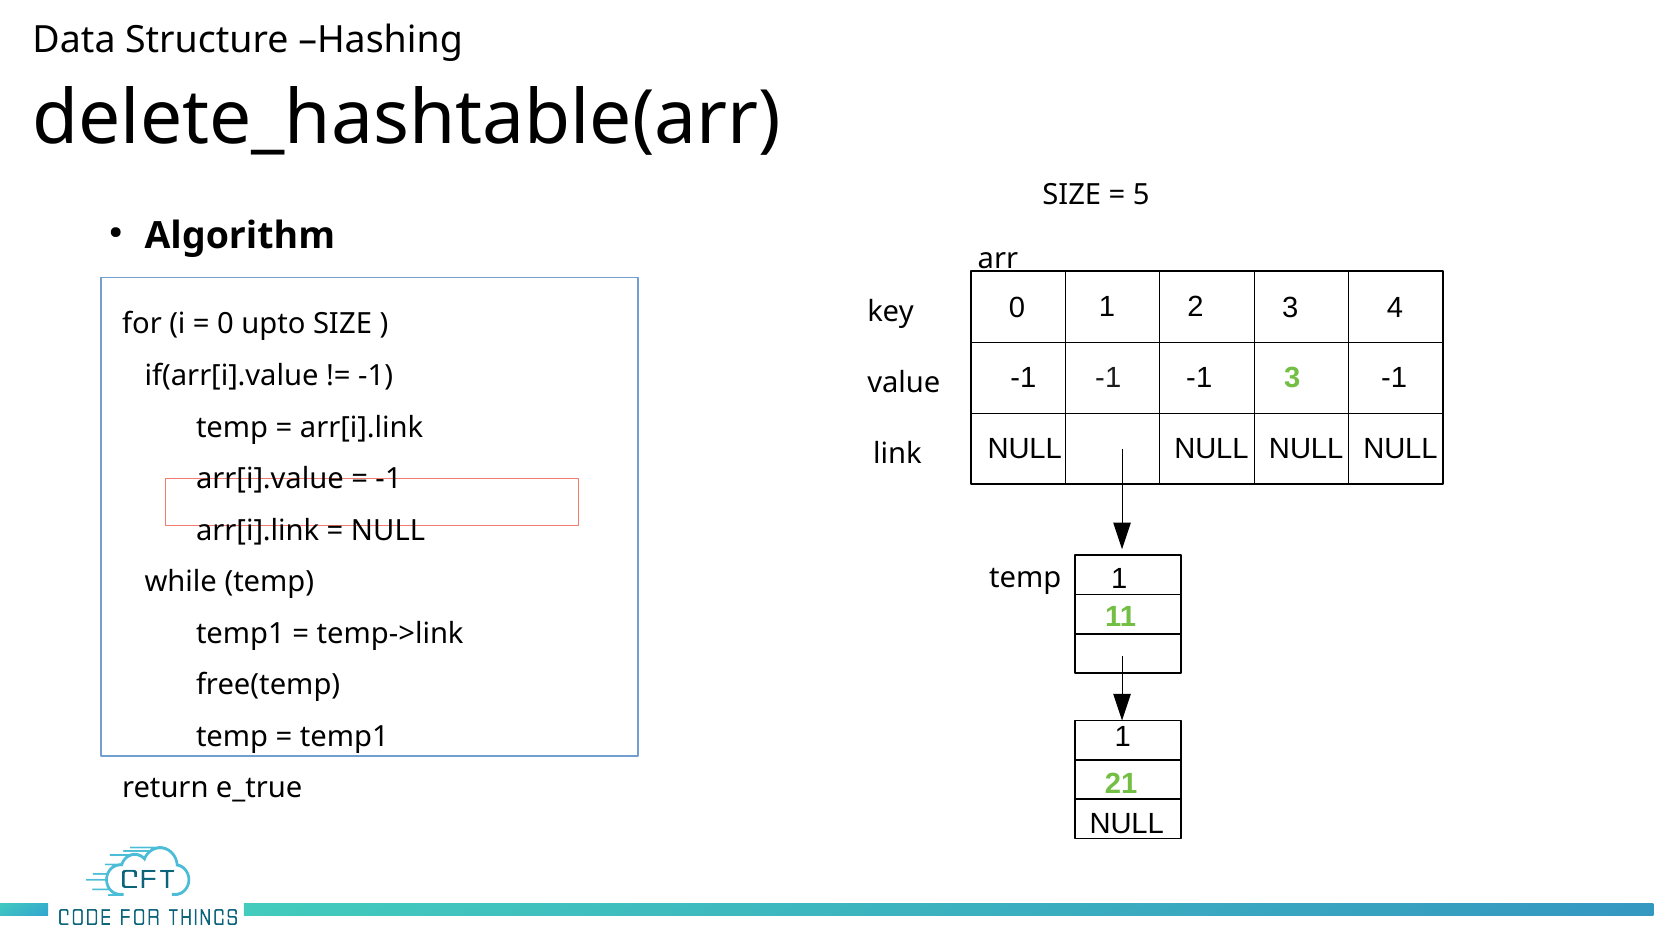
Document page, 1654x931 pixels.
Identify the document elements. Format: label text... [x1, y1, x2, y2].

title Data Structure –Hashing delete_hashtable(arr) [32, 12, 1630, 166]
text_box value [852, 353, 1018, 437]
text_box [1255, 473, 1348, 484]
text_box [1146, 720, 1182, 839]
text_box SIZE = 5 [1027, 166, 1205, 216]
text_box link [858, 424, 1004, 474]
picture [59, 846, 237, 925]
text_box [1074, 720, 1099, 799]
text_box [970, 473, 1065, 484]
text_box [970, 280, 1065, 342]
text_box NULL [1159, 424, 1254, 473]
text_box 3 [1269, 353, 1325, 402]
text_box [1066, 271, 1159, 342]
text_box arr [963, 230, 1141, 280]
text_box [1160, 271, 1254, 342]
text_box [1160, 473, 1254, 484]
text_box -1 [1366, 353, 1422, 402]
text_box 2 [1172, 282, 1219, 331]
text_box 11 [1090, 592, 1199, 640]
text_box 1 [1084, 282, 1131, 331]
text_box 1 [1105, 554, 1143, 592]
text_box 1 [1099, 712, 1146, 759]
text_box [1255, 343, 1348, 413]
text_box for (i = 0 upto SIZE ) if(arr[i].value != -1) temp = arr[i].link arr[i].value = -1 arr[i].link = NULL while (temp) temp1 = temp->link free(temp) temp = temp1 return e_true [107, 295, 851, 886]
text_box [1018, 343, 1065, 413]
text_box Algorithm [94, 200, 886, 269]
text_box [100, 277, 638, 756]
text_box [1349, 473, 1444, 484]
text_box 3 [1267, 283, 1314, 331]
text_box [1066, 343, 1159, 413]
text_box [1143, 555, 1182, 592]
text_box NULL [1074, 799, 1179, 847]
text_box [1255, 271, 1348, 342]
text_box NULL [1254, 424, 1348, 473]
text_box NULL [1348, 424, 1453, 473]
text_box key [852, 283, 1018, 353]
text_box -1 [1171, 353, 1228, 402]
text_box [1349, 343, 1444, 413]
text_box [1160, 343, 1254, 413]
text_box 4 [1372, 283, 1419, 331]
text_box 0 [994, 283, 1041, 332]
text_box [1018, 414, 1065, 424]
text_box [1349, 271, 1444, 342]
text_box temp [974, 549, 1105, 599]
text_box [1066, 414, 1159, 484]
text_box [1160, 414, 1254, 424]
text_box [1349, 414, 1444, 424]
text_box -1 [1080, 353, 1136, 402]
text_box NULL [972, 424, 1077, 473]
text_box [1074, 599, 1182, 674]
text_box [1255, 414, 1348, 424]
text_box 21 [1090, 759, 1170, 808]
text_box -1 [995, 353, 1052, 402]
